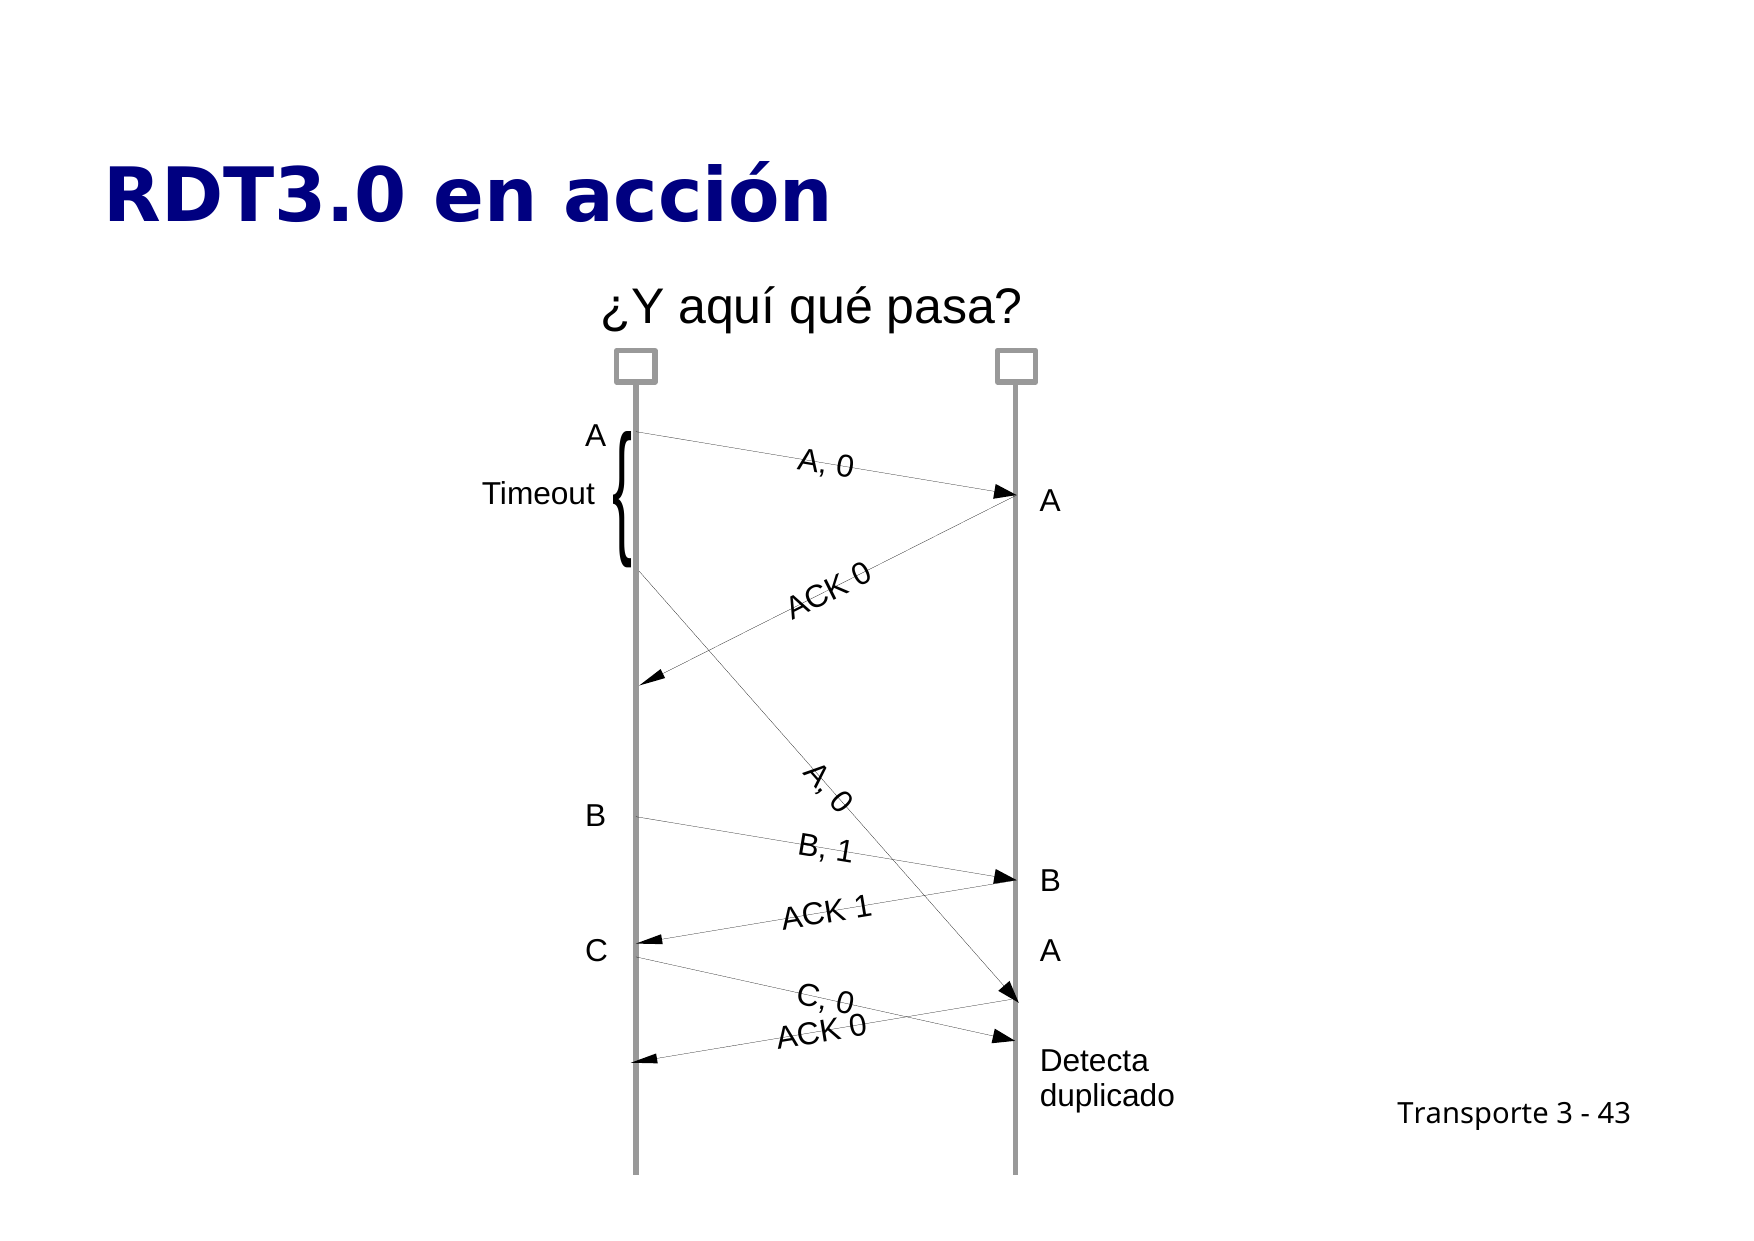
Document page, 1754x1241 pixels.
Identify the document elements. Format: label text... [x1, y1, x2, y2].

text_box ¿Y aquí qué pasa? [586, 270, 1038, 342]
title RDT3.0 en acción [88, 95, 1654, 298]
picture [469, 347, 1193, 1179]
